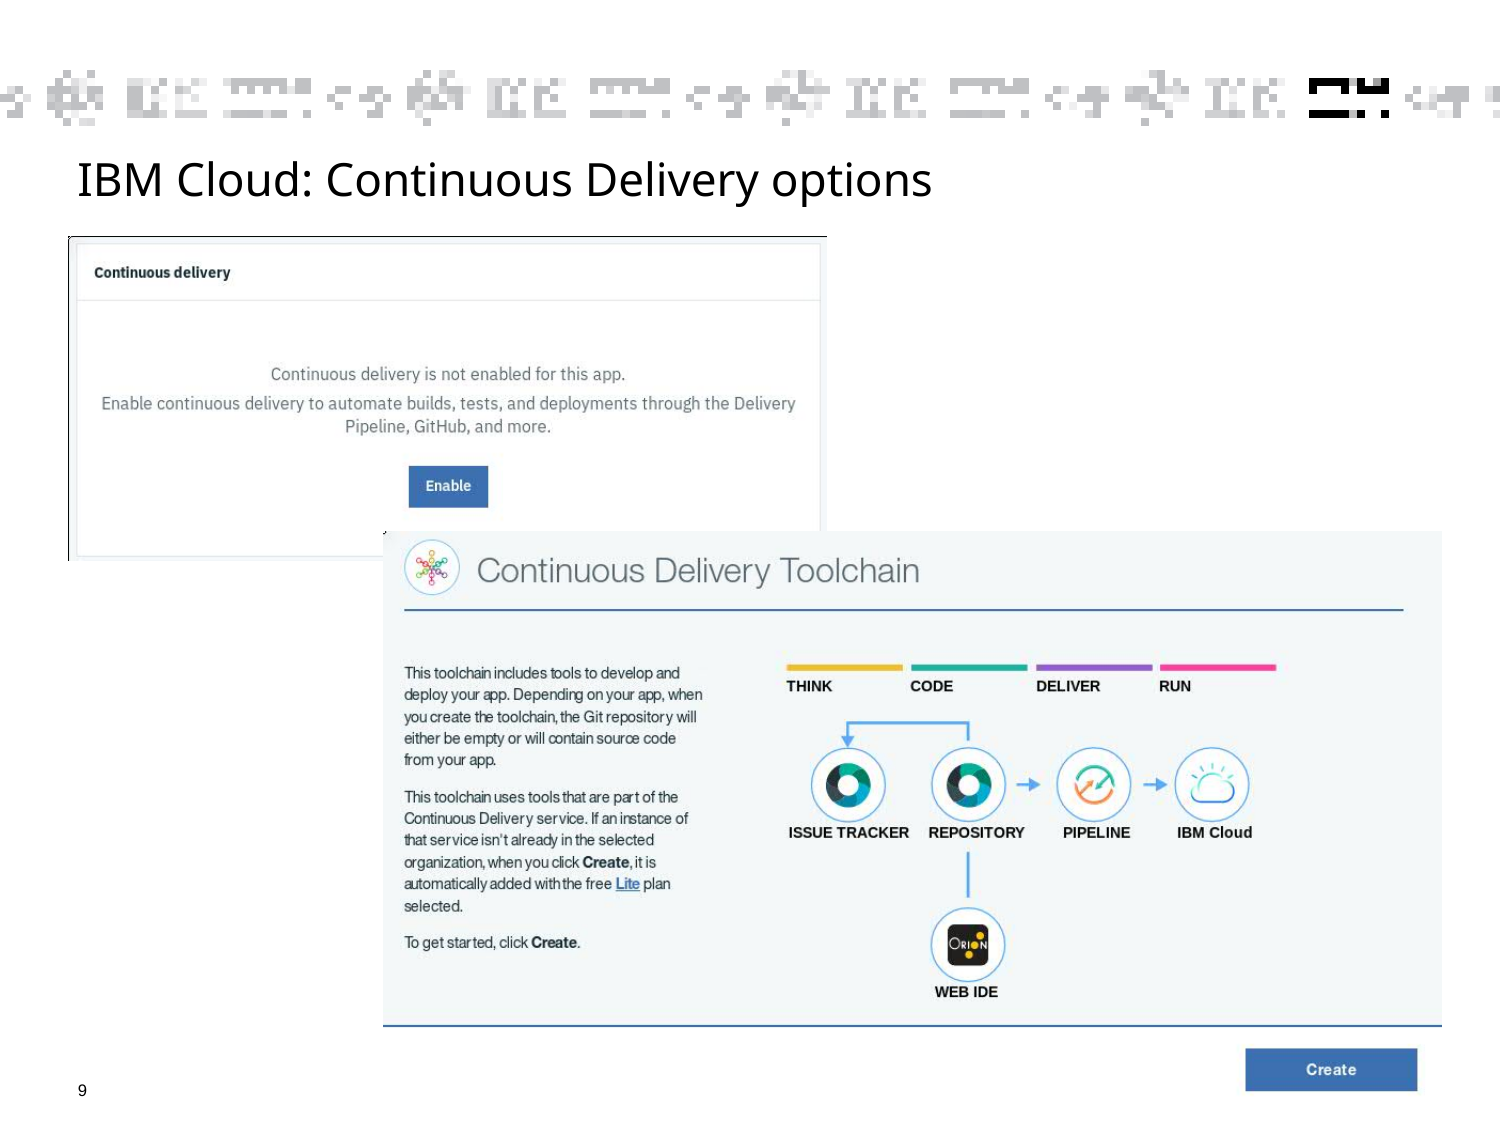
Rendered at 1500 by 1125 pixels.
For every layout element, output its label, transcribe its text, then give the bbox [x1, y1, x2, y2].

picture [0, 0, 1500, 1125]
title IBM Cloud: Continuous Delivery options [62, 149, 1488, 255]
